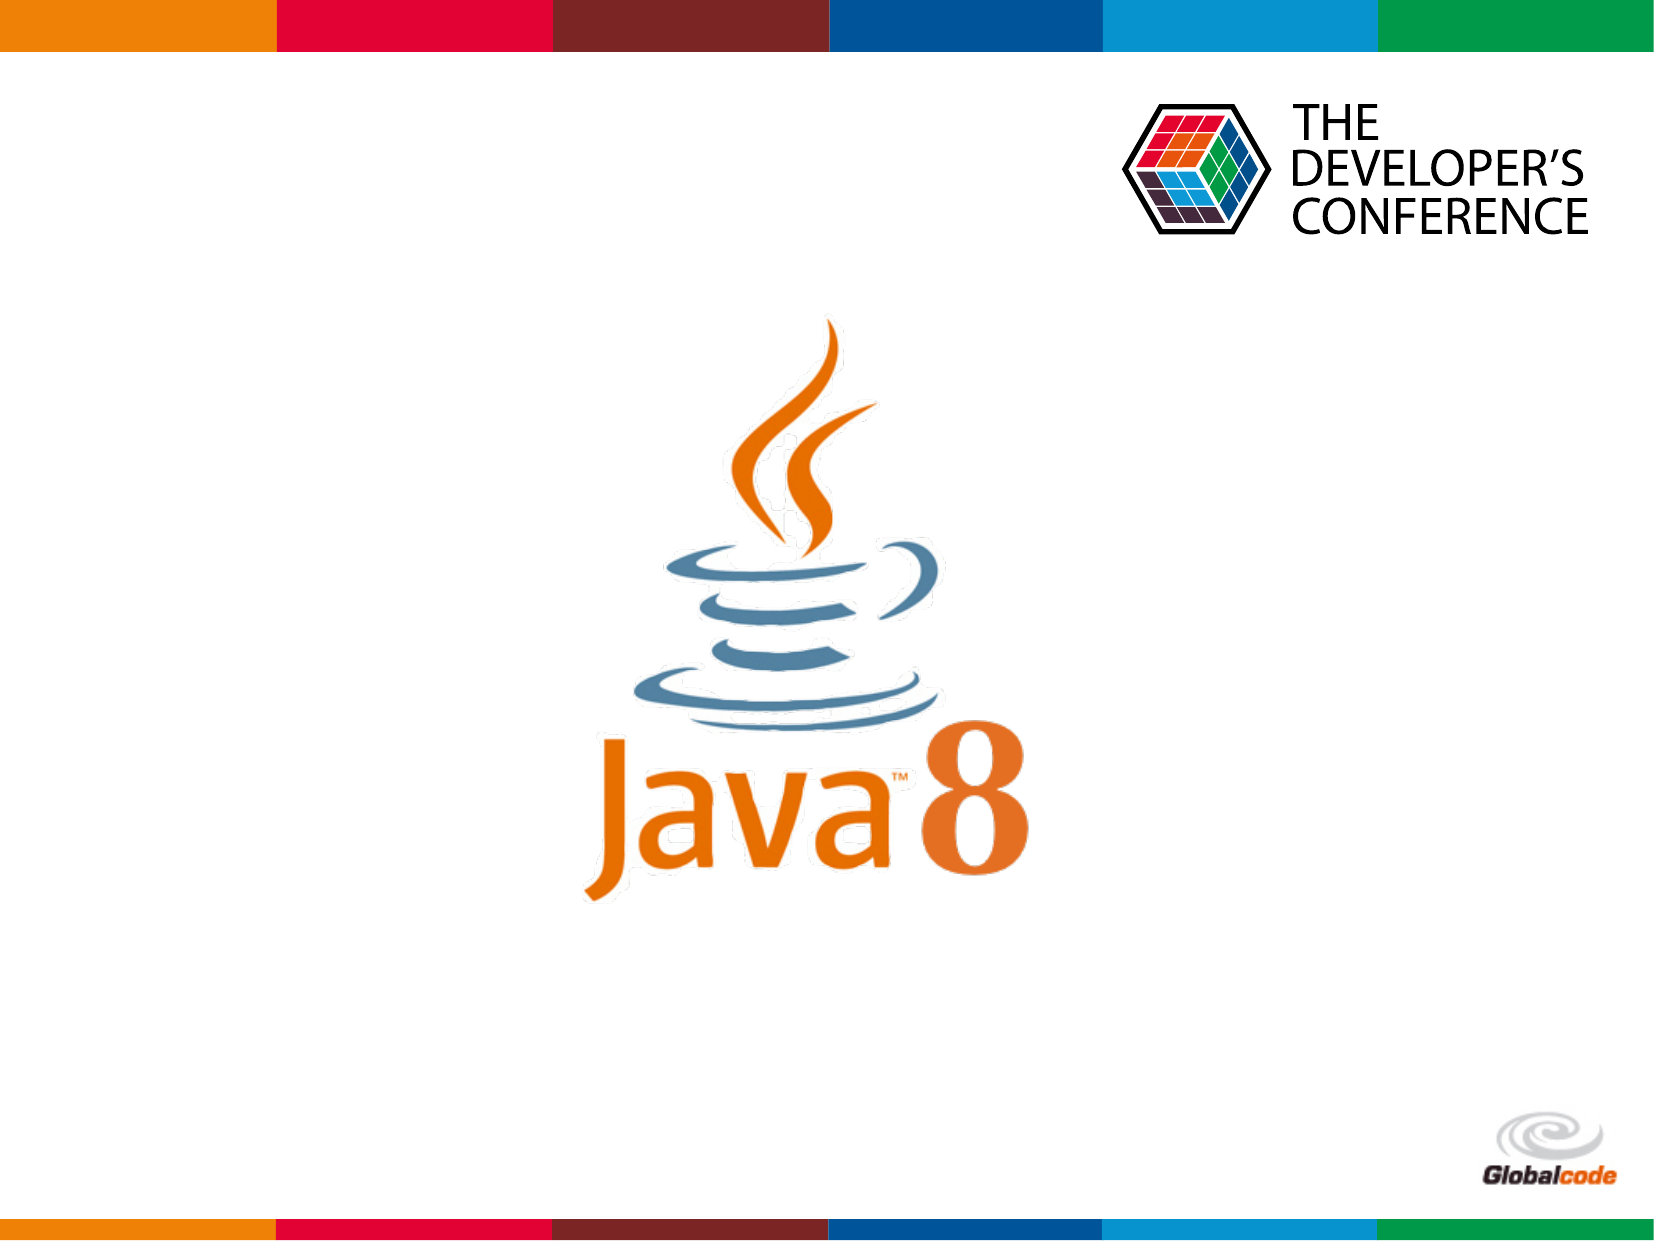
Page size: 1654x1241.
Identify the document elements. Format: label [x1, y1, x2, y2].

picture [1464, 1062, 1638, 1219]
picture [487, 270, 1113, 938]
